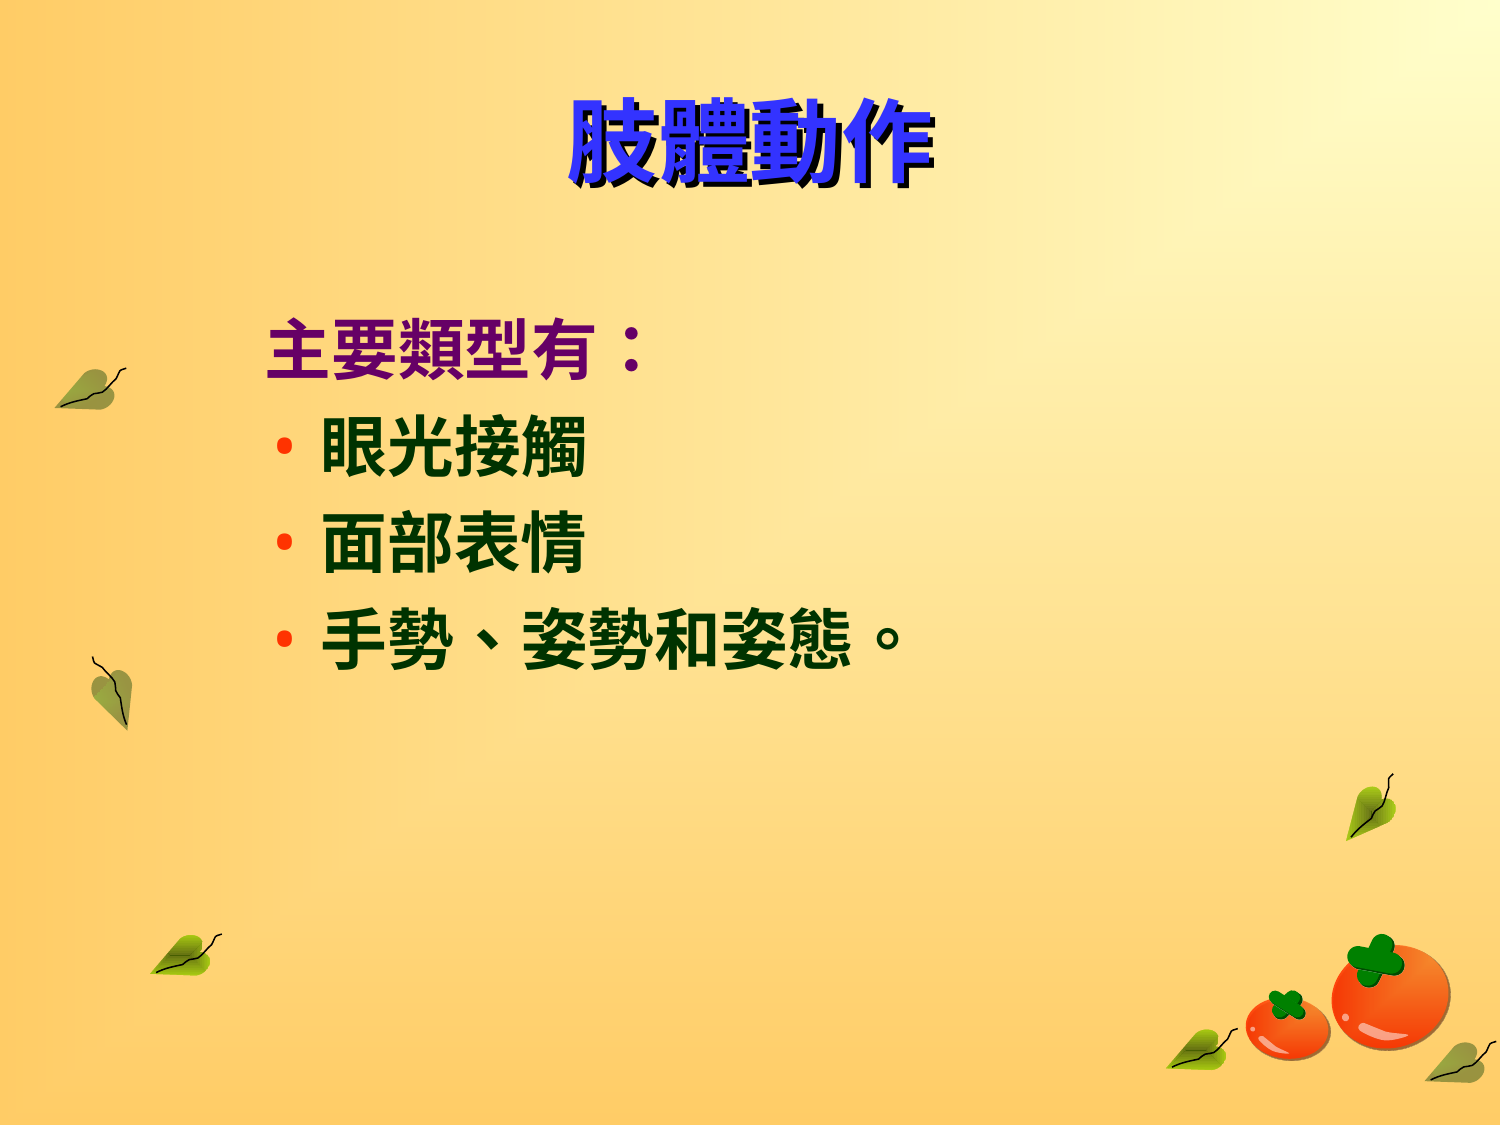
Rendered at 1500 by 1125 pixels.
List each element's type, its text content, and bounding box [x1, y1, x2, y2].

list 主要類型有： 眼光接觸 面部表情 手勢、姿勢和姿態。 [249, 299, 1338, 813]
picture [0, 0, 1500, 1125]
title 肢體動作 [75, 45, 1426, 233]
